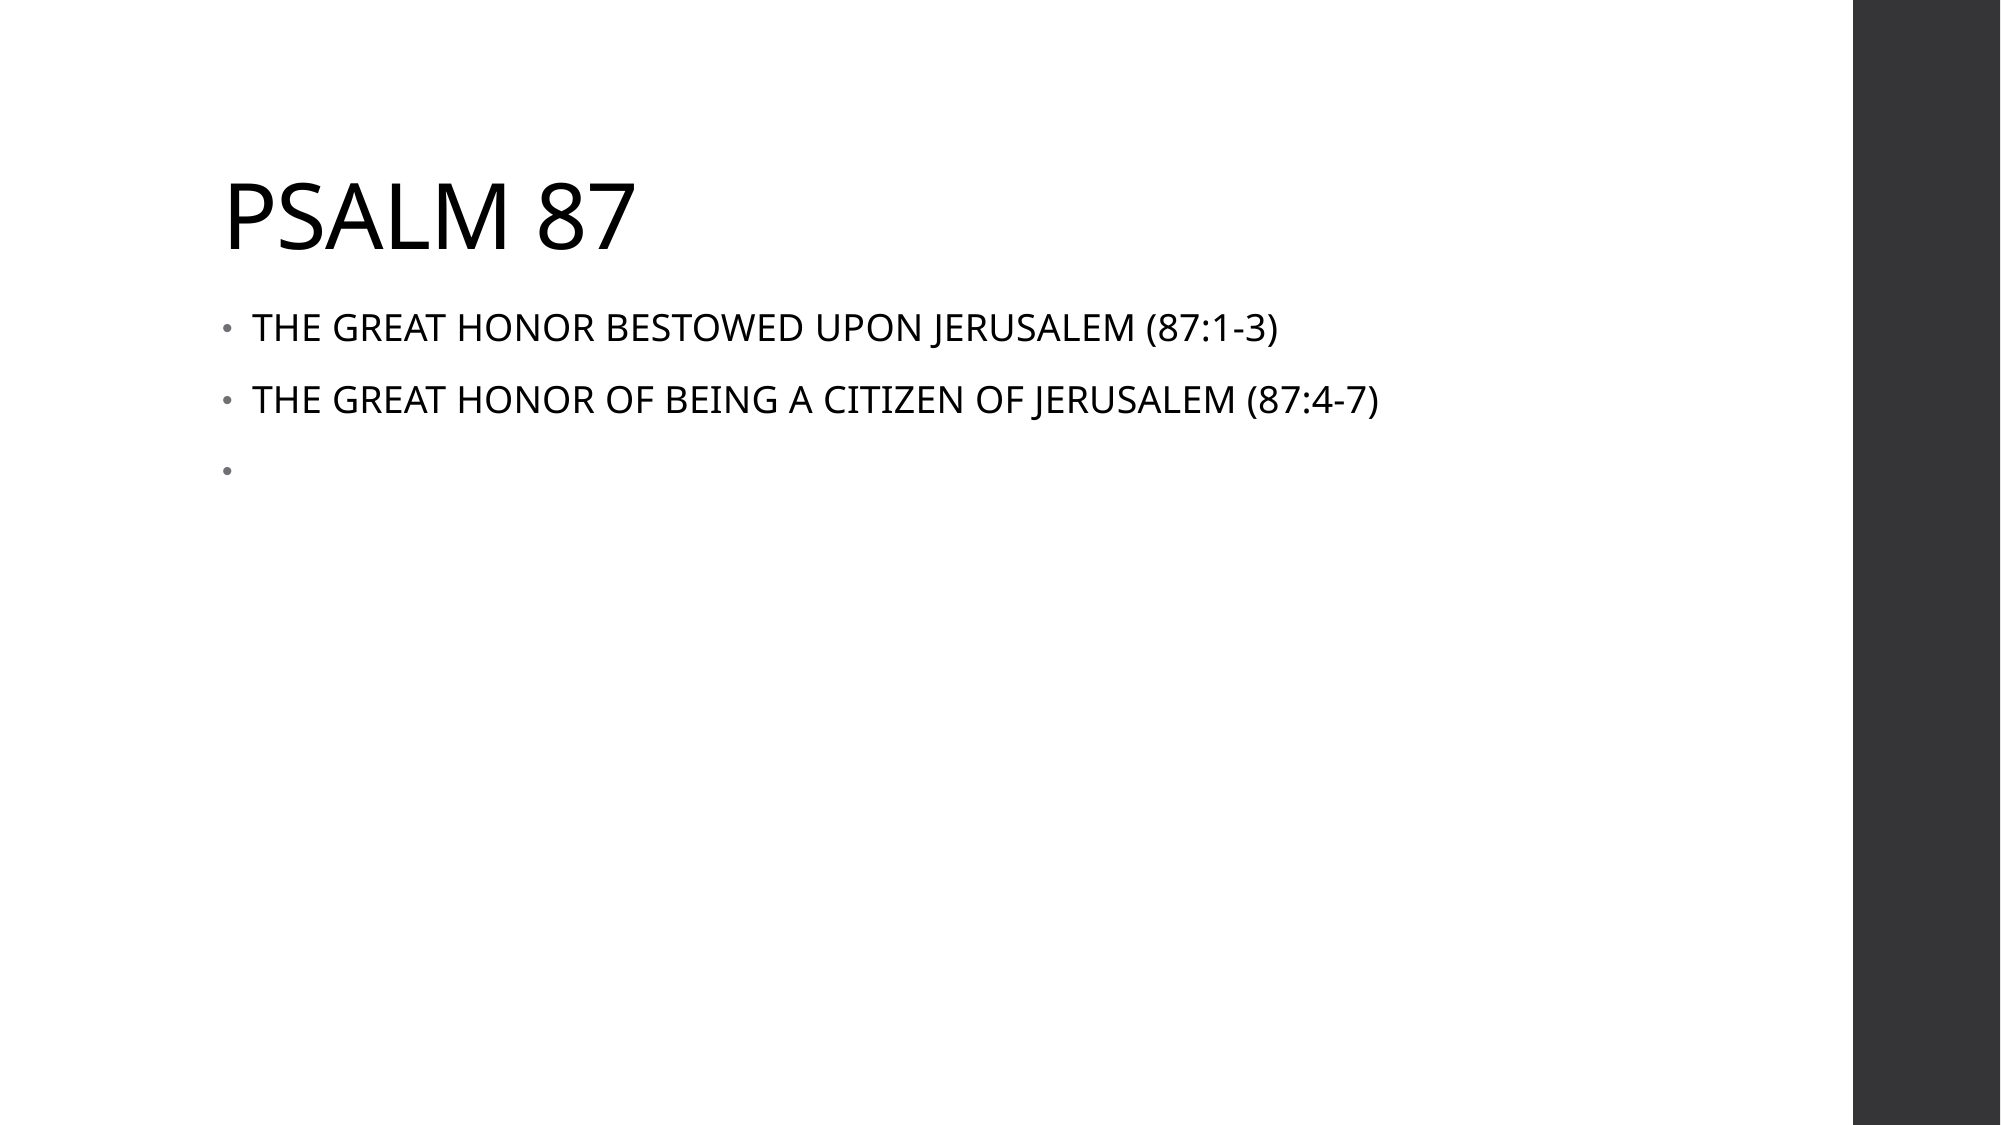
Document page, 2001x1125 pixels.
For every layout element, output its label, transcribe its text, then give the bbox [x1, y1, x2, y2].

list THE GREAT HONOR BESTOWED UPON JERUSALEM (87:1-3) THE GREAT HONOR OF BEING A CITIZEN OF JERUSALEM (87:4-7) [206, 299, 1617, 1014]
title PSALM 87 [206, 60, 1797, 278]
